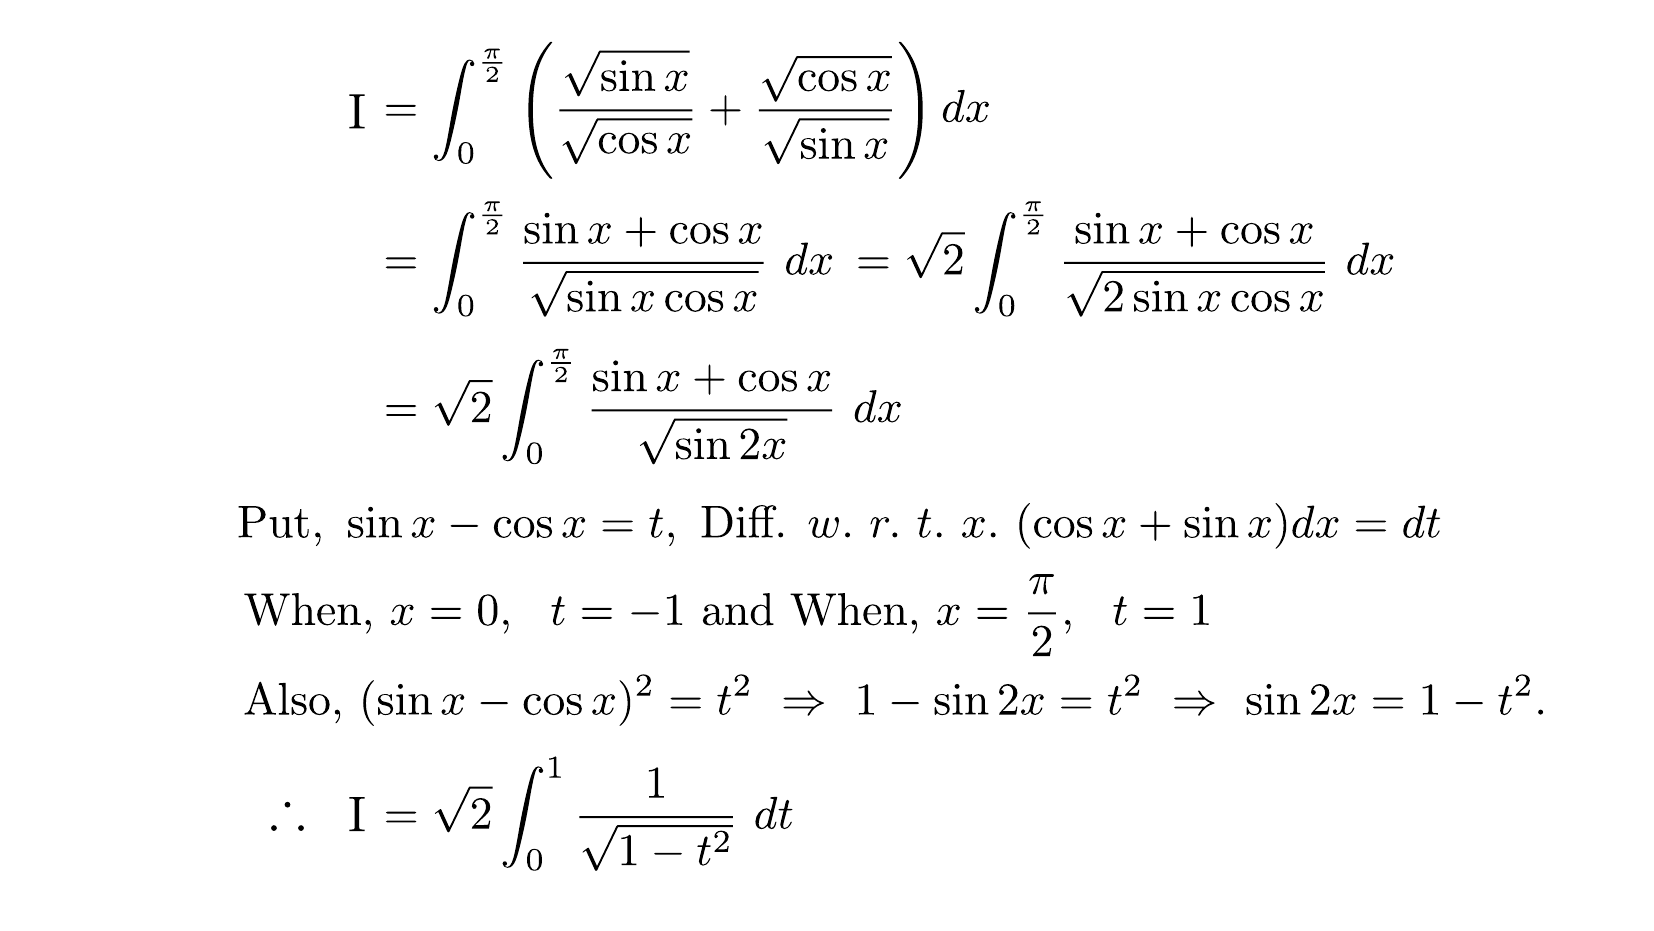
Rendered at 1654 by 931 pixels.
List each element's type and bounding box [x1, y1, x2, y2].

text_box [385, 41, 989, 179]
text_box [385, 756, 793, 871]
text_box [385, 201, 833, 317]
text_box [349, 94, 365, 129]
text_box [385, 348, 901, 465]
text_box [271, 801, 304, 831]
text_box [244, 574, 1209, 657]
text_box [349, 797, 365, 832]
text_box [244, 674, 1544, 726]
text_box [238, 503, 1441, 549]
subtitle [59, 35, 1607, 898]
text_box [857, 201, 1394, 317]
